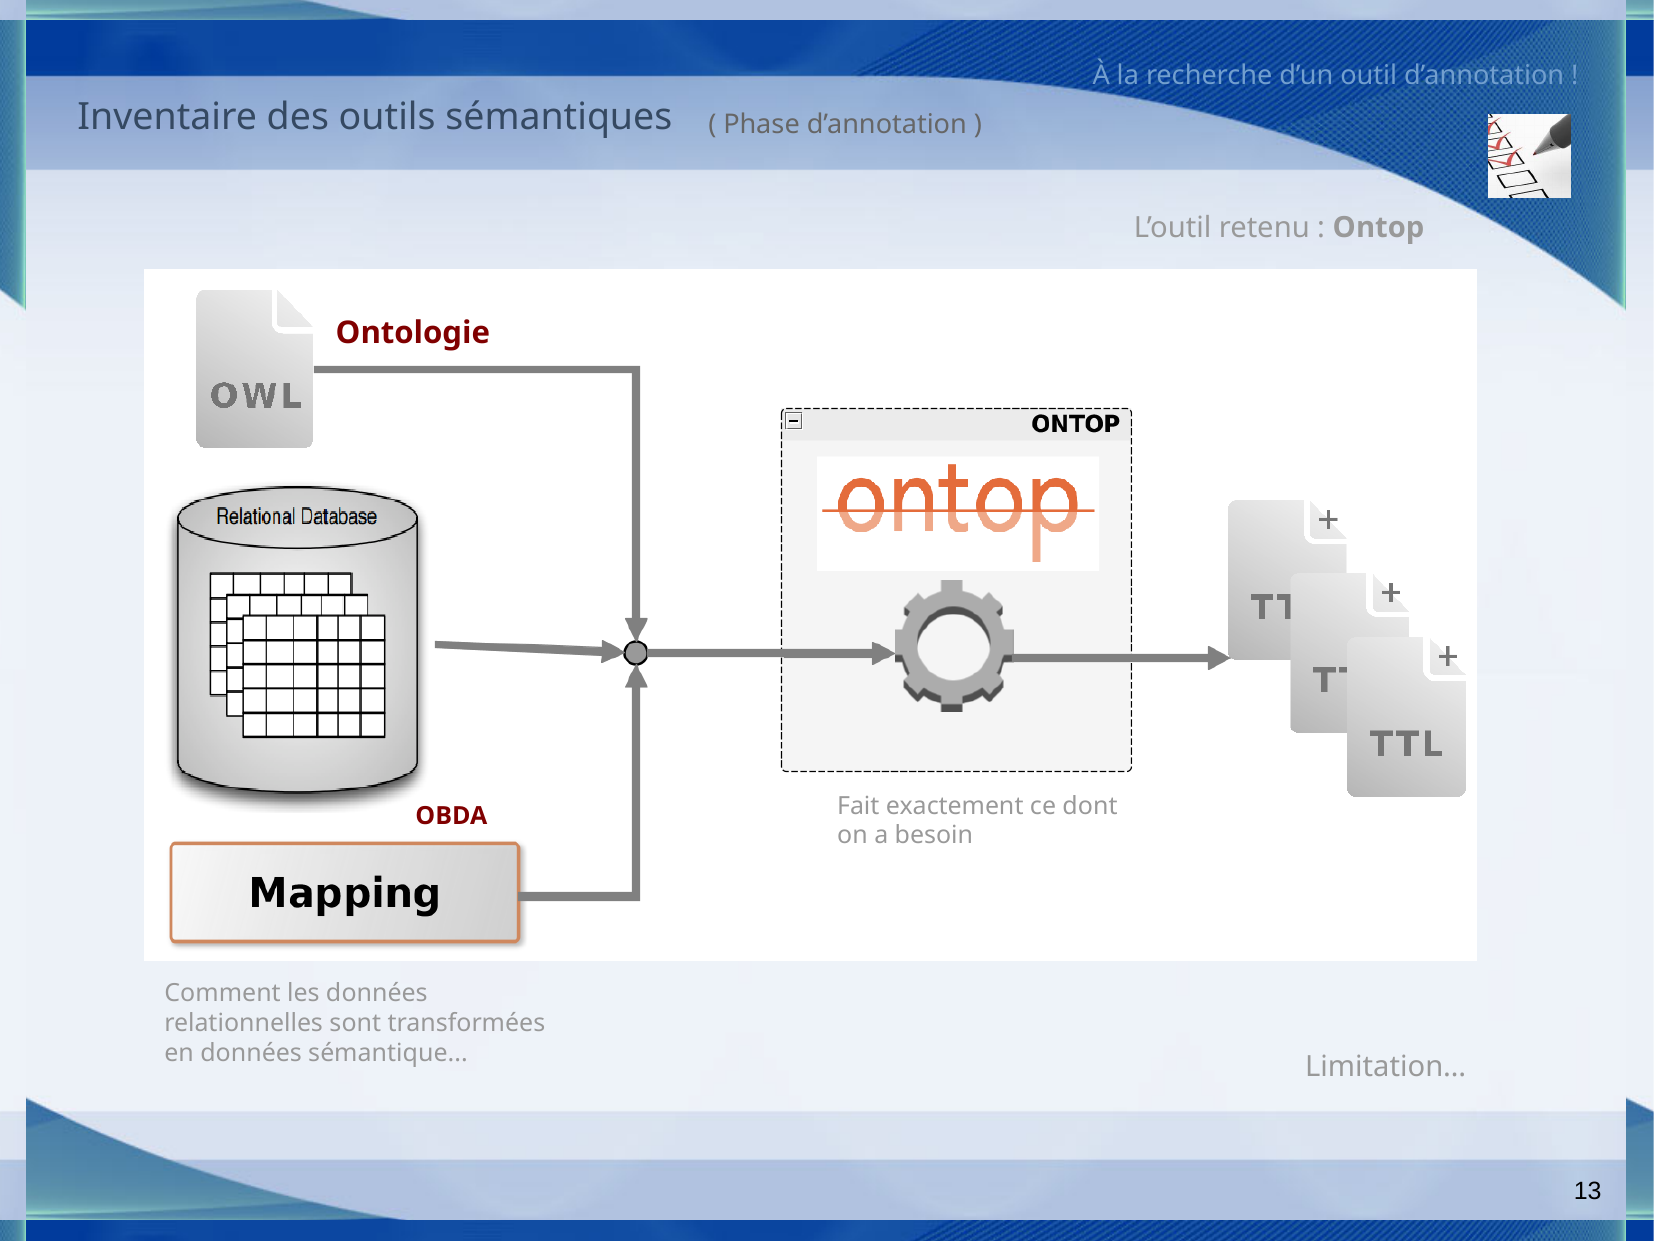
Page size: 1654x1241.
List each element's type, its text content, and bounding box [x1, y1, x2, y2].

text_box Comment les données relationnelles sont transformées en données sémantique... [164, 975, 591, 1067]
text_box Ontologie [335, 306, 511, 356]
text_box L’outil retenu : Ontop [1133, 202, 1459, 249]
text_box À la recherche d’un outil d’annotation ! [1092, 26, 1642, 121]
text_box Limitation… [1305, 1041, 1483, 1088]
picture [0, 0, 1654, 1241]
text_box ( Phase d’annotation ) [708, 97, 1016, 148]
text_box OBDA [415, 803, 517, 827]
text_box Fait exactement ce dont on a besoin [837, 787, 1122, 851]
text_box 13 [1559, 1169, 1625, 1213]
title Inventaire des outils sémantiques [42, 77, 709, 154]
